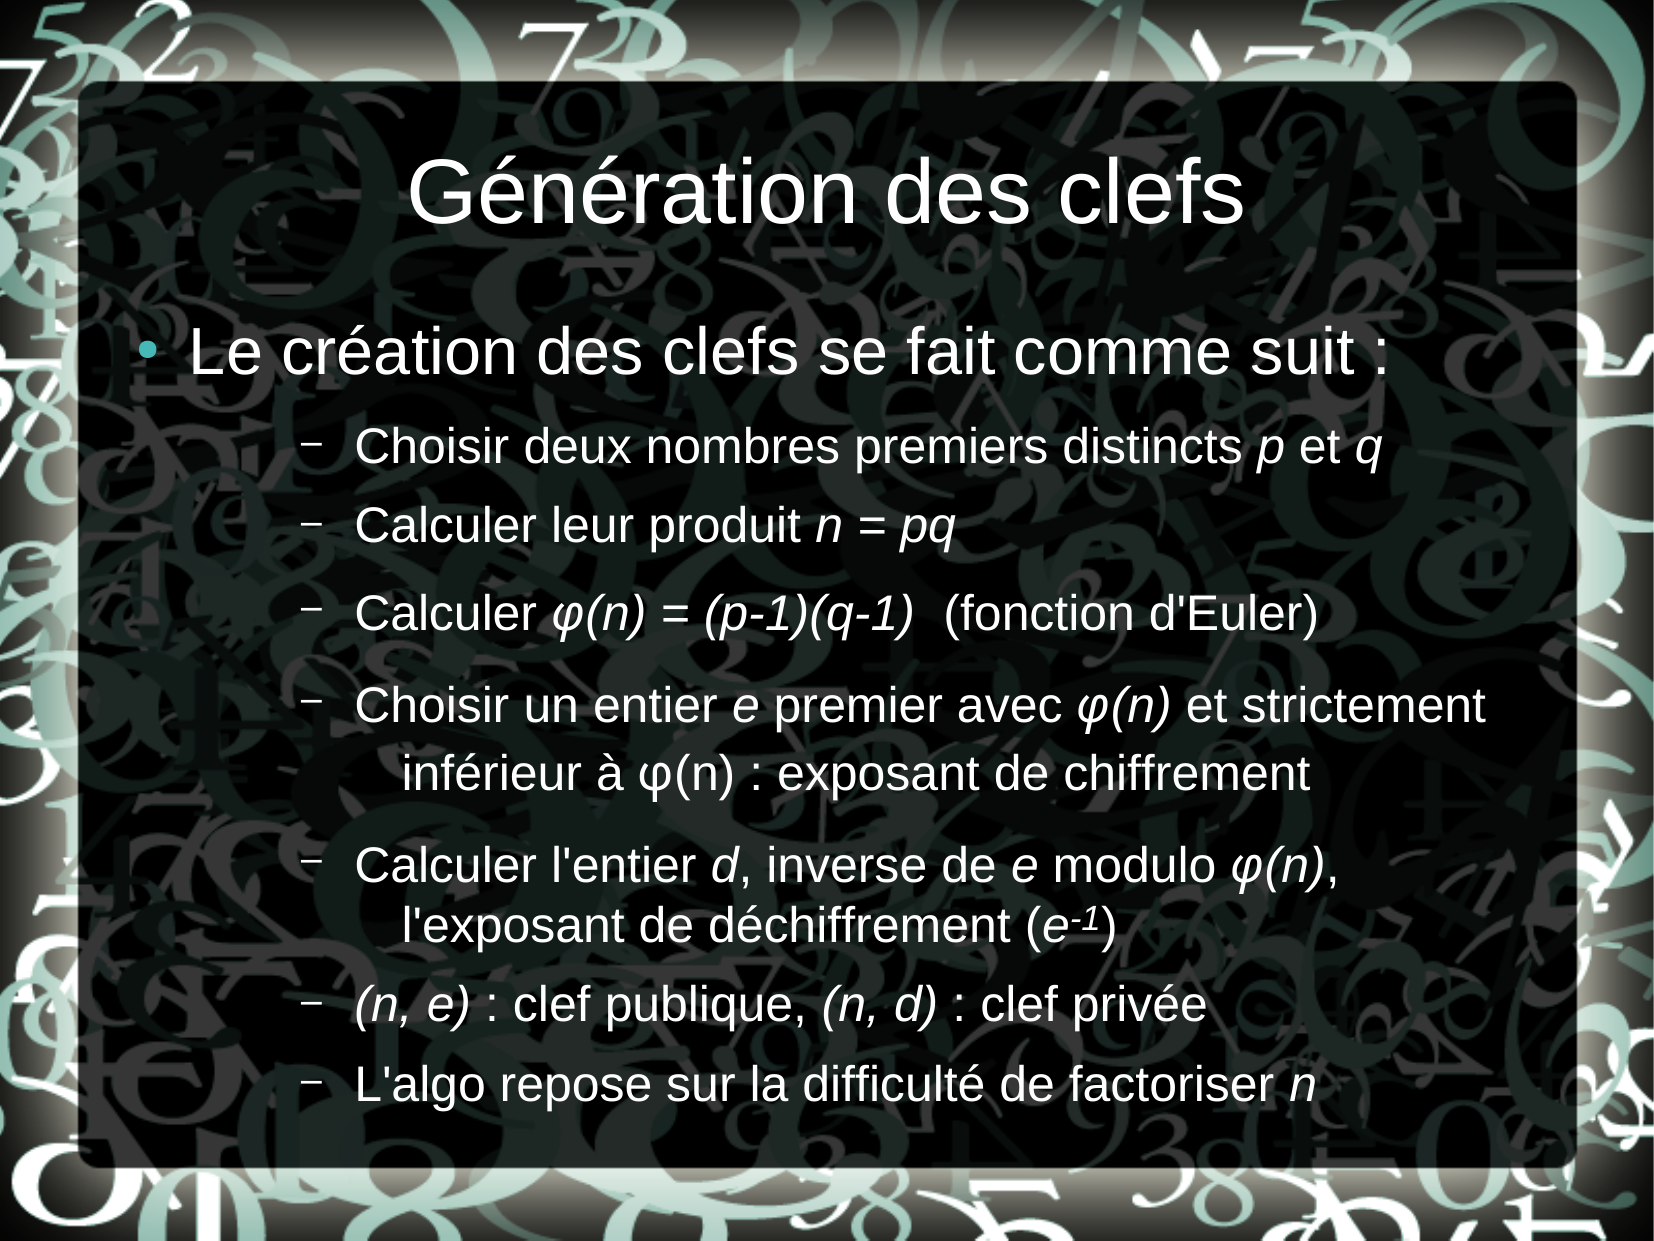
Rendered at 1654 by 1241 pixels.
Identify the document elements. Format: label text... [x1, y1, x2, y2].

title Génération des clefs [82, 88, 1571, 296]
picture [0, 0, 1654, 1241]
list Le création des clefs se fait comme suit : Choisir deux nombres premiers distincts p et q Calculer leur produit n = pq Calculer φ(n) = (p-1)(q-1) (fonction d'Euler) Choisir un entier e premier avec φ(n) et strictement inférieur à φ(n) : exposant de chiffrement Calculer l'entier d, inverse de e modulo φ(n), l'exposant de déchiffrement (e-1) (n, e) : clef publique, (n, d) : clef privée L'algo repose sur la difficulté de factoriser n [118, 313, 1542, 1106]
